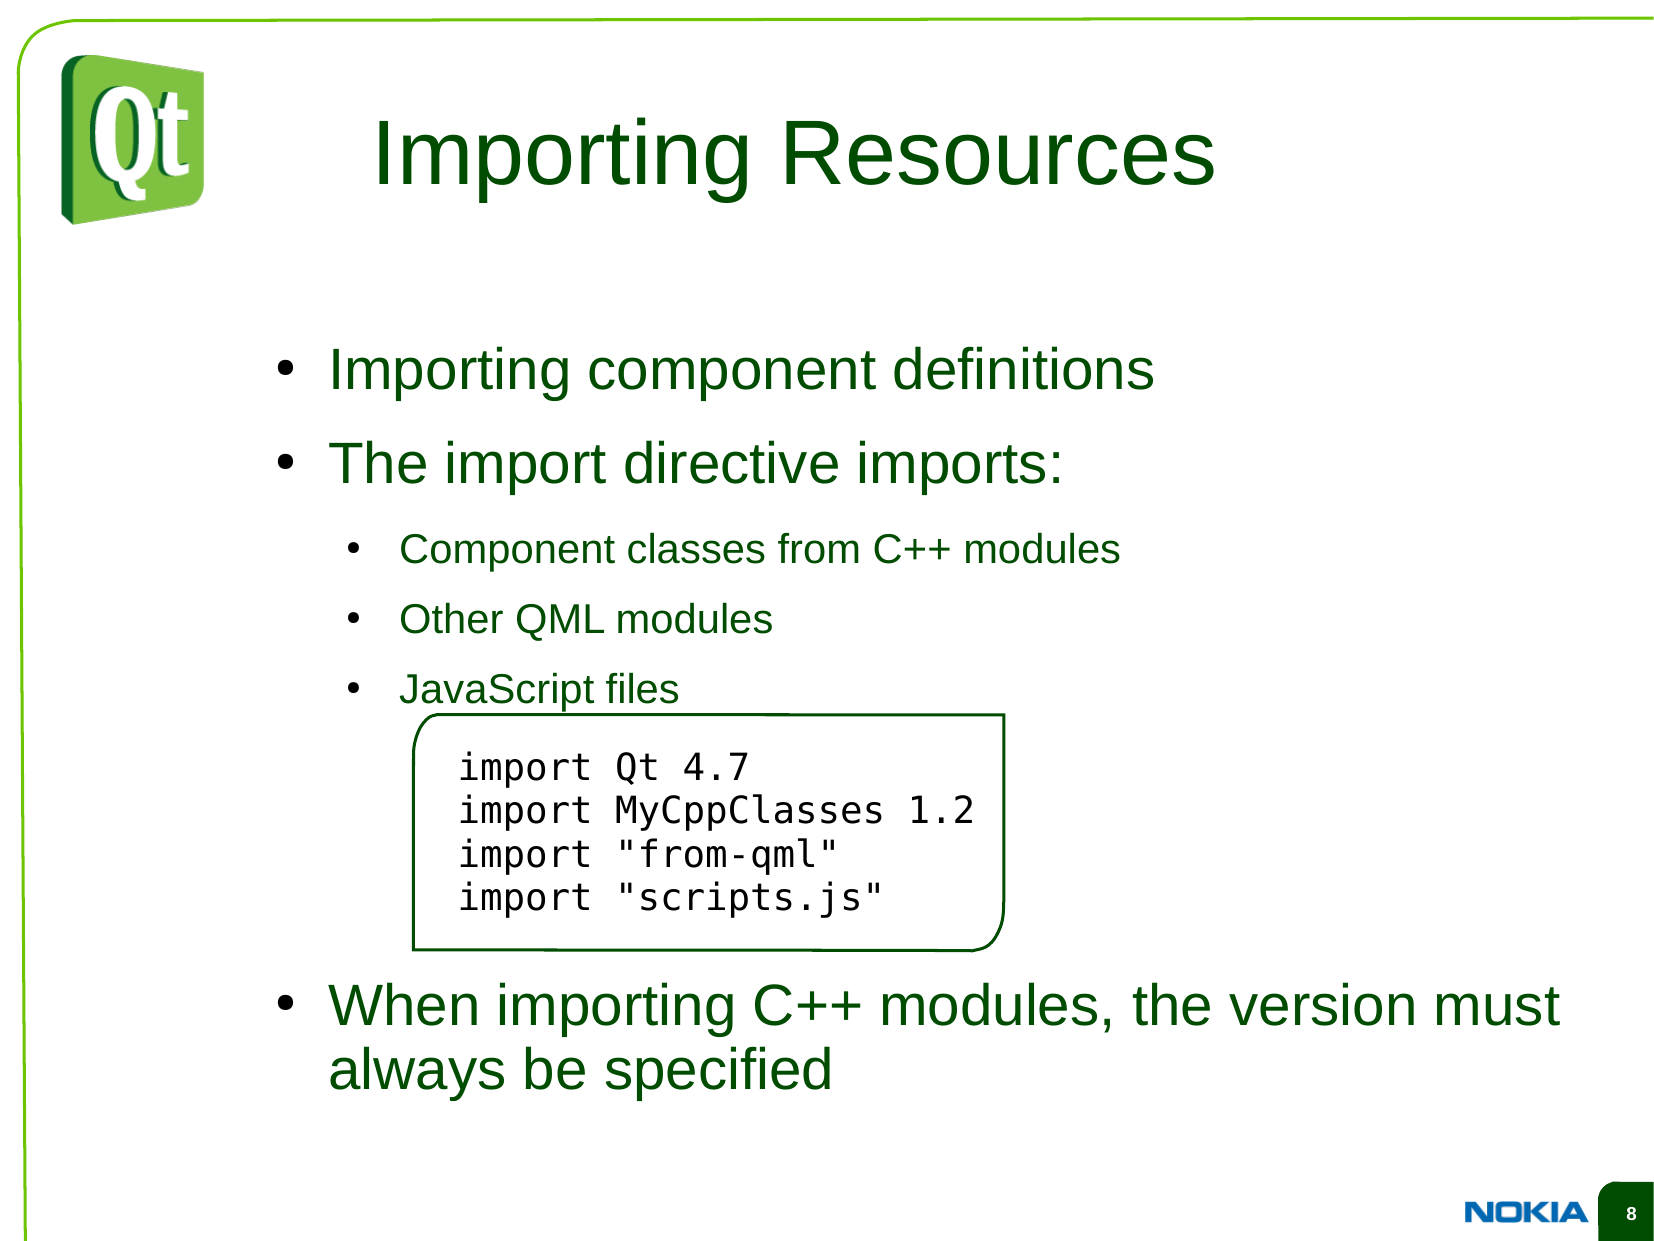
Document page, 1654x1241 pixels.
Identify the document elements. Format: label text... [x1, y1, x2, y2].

title Importing Resources [257, 56, 1333, 250]
text_box import Qt 4.7 import MyCppClasses 1.2 import "from-qml" import "scripts.js" [442, 738, 991, 928]
list Importing component definitions The import directive imports: Component classes from C++ modules Other QML modules JavaScript files When importing C++ modules, the version must always be specified [257, 336, 1577, 1141]
picture [61, 55, 204, 225]
picture [1465, 1201, 1589, 1223]
